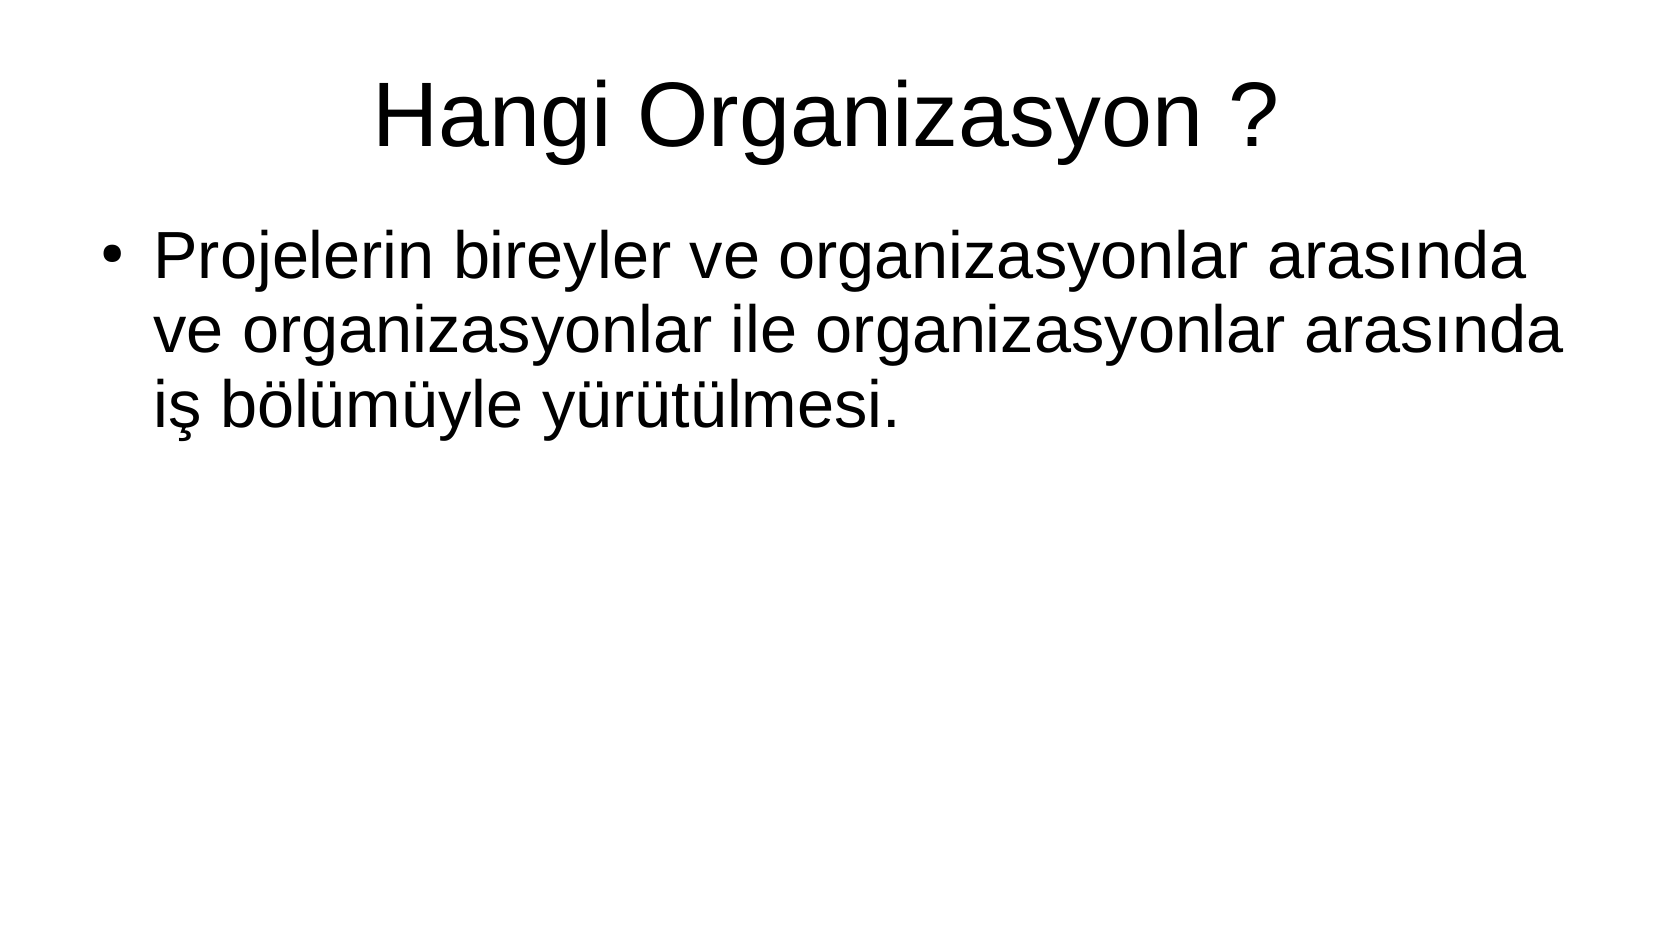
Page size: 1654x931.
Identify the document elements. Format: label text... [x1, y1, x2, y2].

title Hangi Organizasyon ? [82, 37, 1571, 193]
list Projelerin bireyler ve organizasyonlar arasında ve organizasyonlar ile organizasyonlar arasında iş bölümüyle yürütülmesi. [82, 217, 1571, 758]
